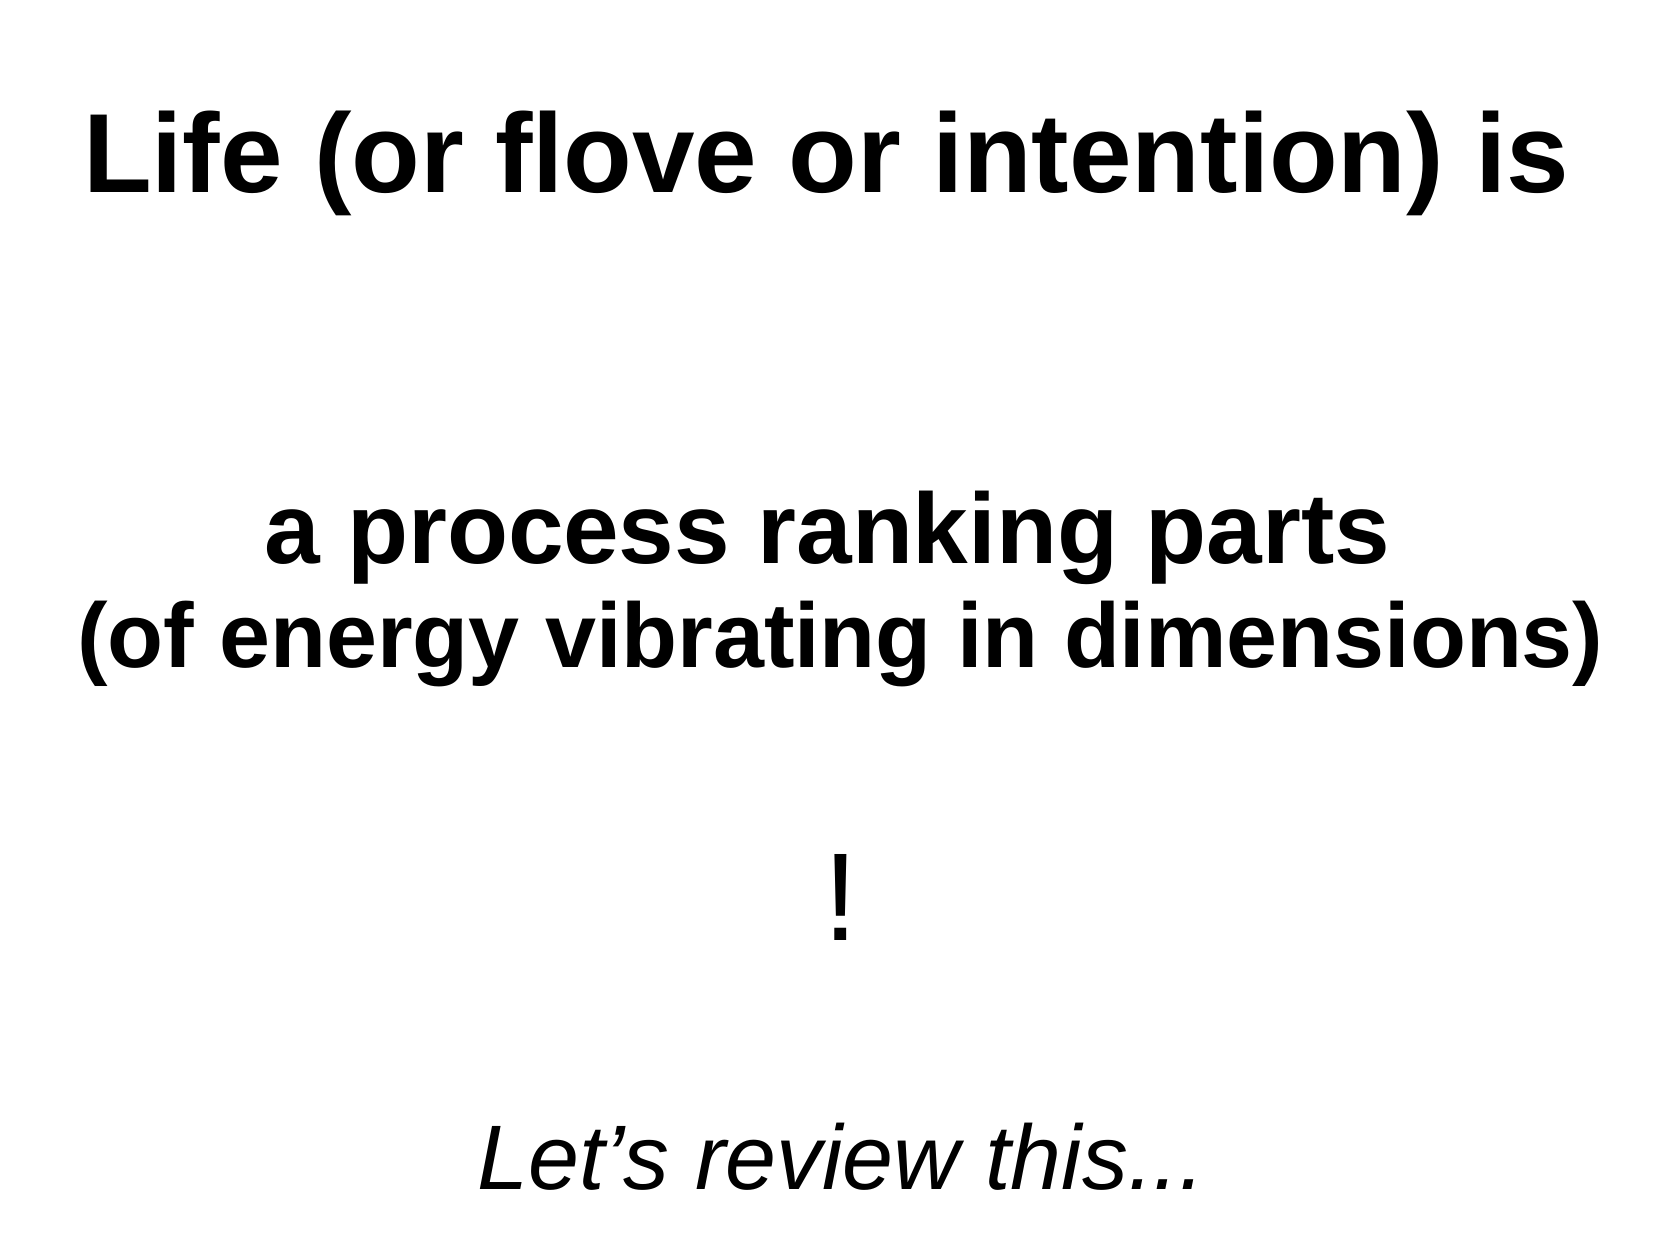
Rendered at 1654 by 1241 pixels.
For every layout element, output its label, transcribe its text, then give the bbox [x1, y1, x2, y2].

text_box a process ranking parts (of energy vibrating in dimensions) ! Let’s review this... [39, 279, 1644, 1217]
title Life (or flove or intention) is [82, 49, 1571, 257]
